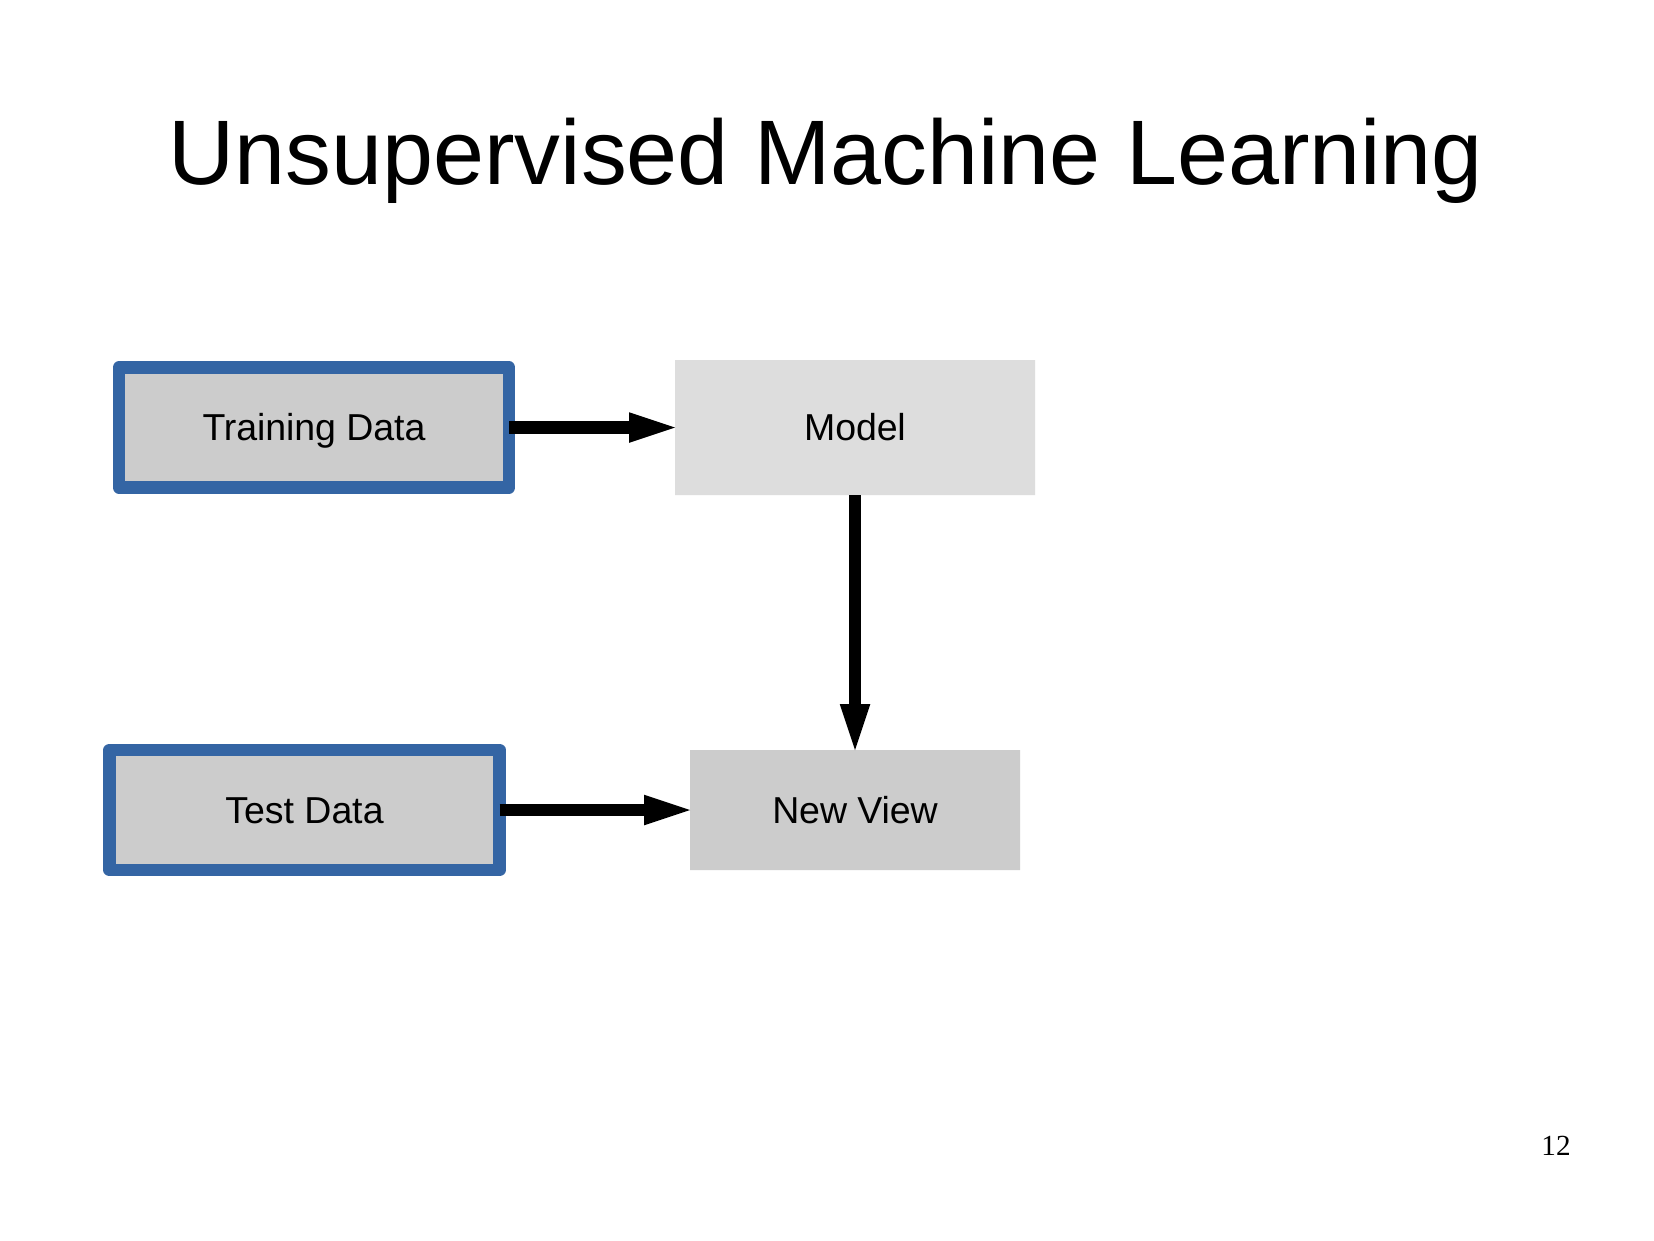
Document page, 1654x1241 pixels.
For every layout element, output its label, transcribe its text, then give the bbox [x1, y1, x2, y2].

text_box Training Data [119, 367, 510, 488]
text_box Model [675, 360, 1036, 496]
text_box Test Data [109, 750, 500, 871]
title Unsupervised Machine Learning [82, 49, 1571, 257]
text_box New View [690, 750, 1021, 871]
